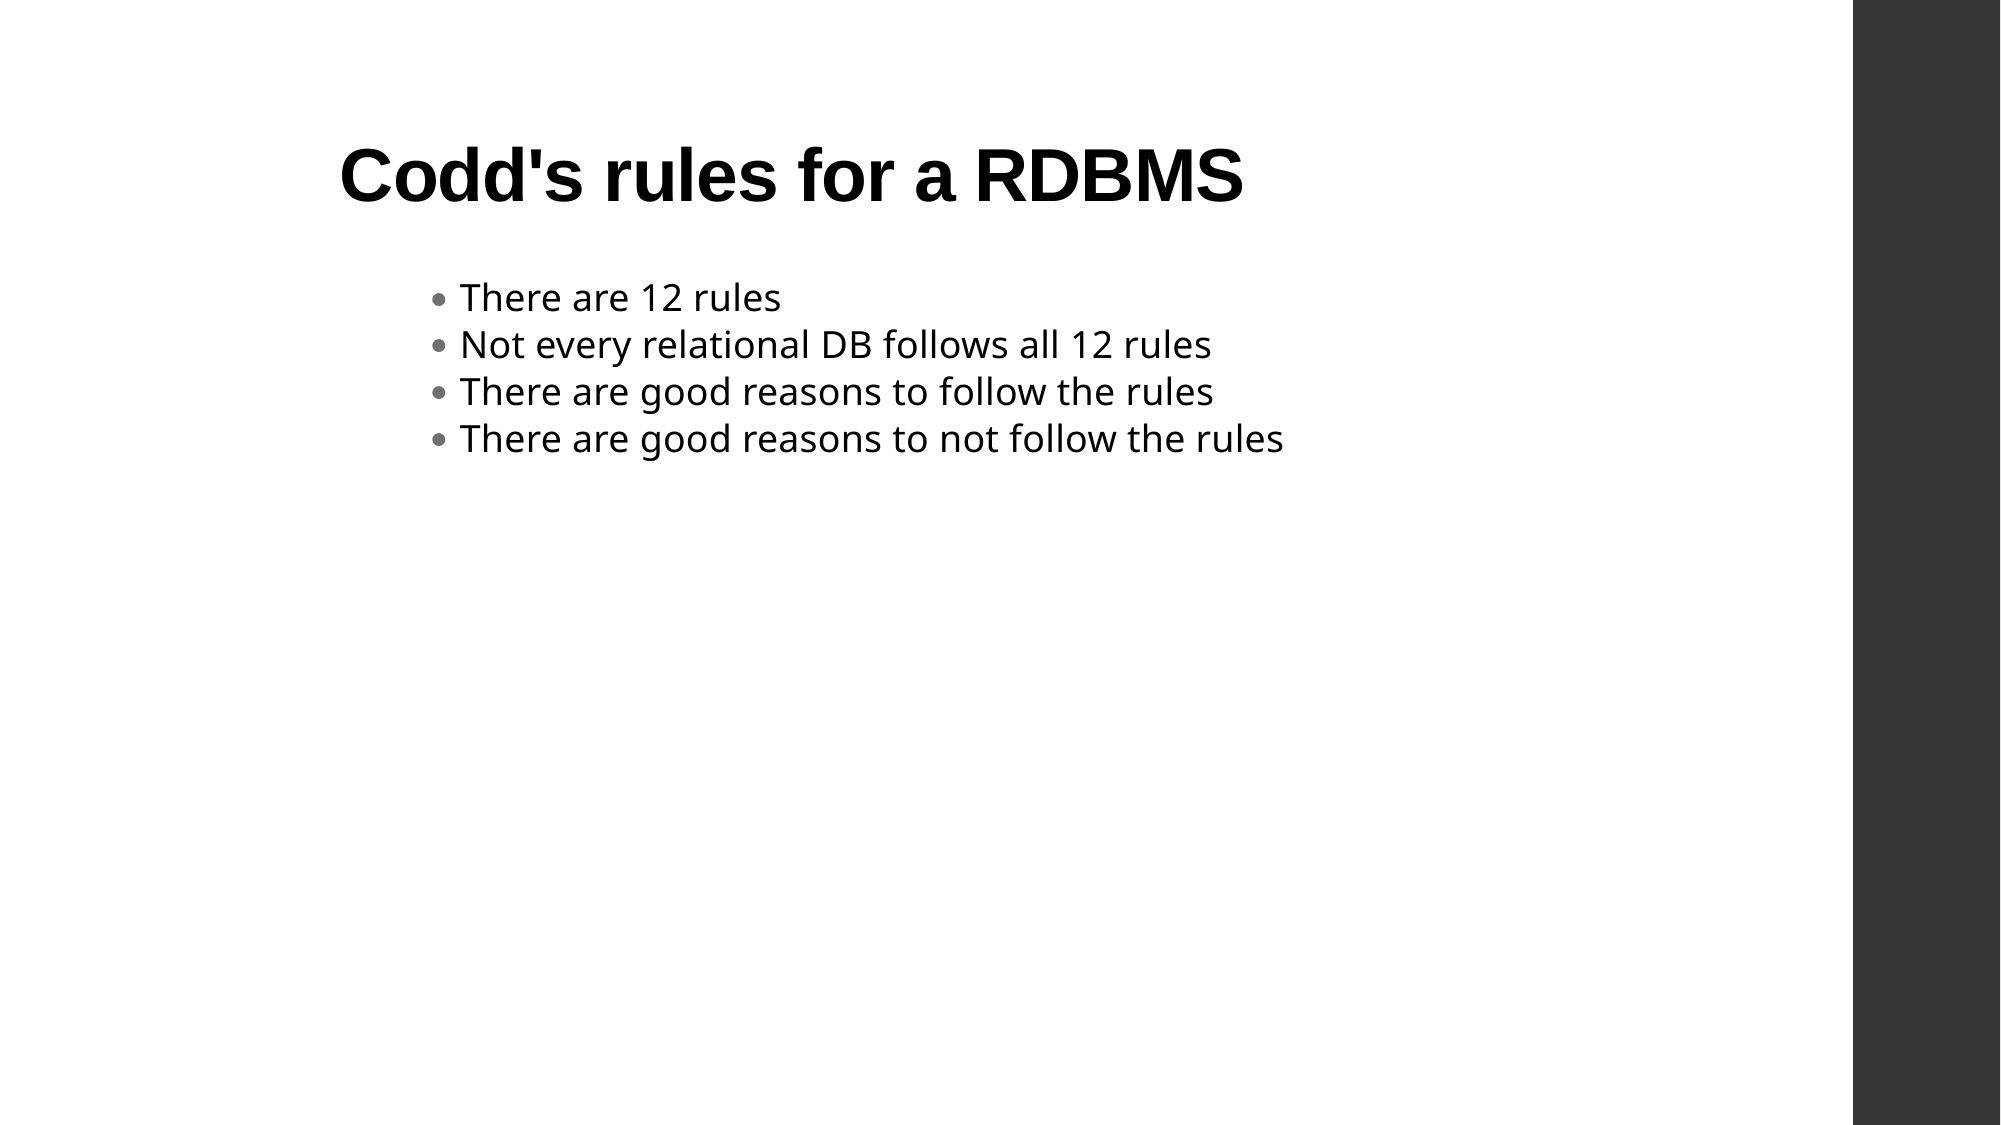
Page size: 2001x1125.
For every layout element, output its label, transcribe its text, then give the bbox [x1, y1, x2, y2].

list There are 12 rules Not every relational DB follows all 12 rules There are good reasons to follow the rules There are good reasons to not follow the rules [324, 262, 1675, 1078]
title Codd's rules for a RDBMS [324, 45, 1675, 233]
